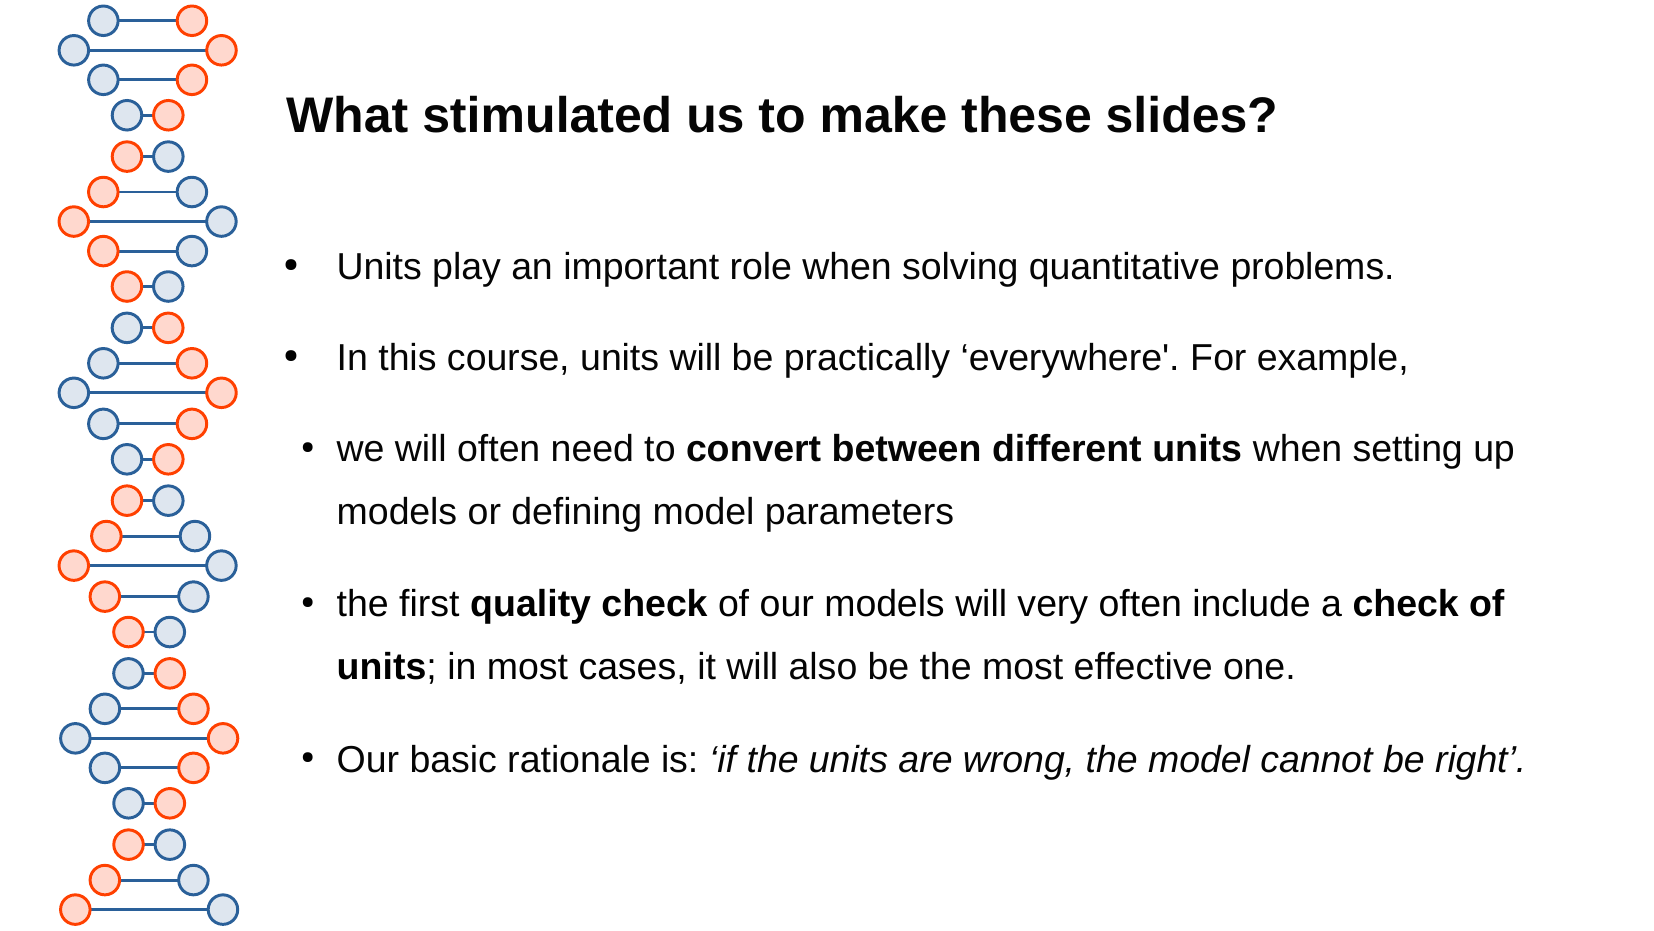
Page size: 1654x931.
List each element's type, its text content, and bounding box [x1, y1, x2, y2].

list Units play an important role when solving quantitative problems. In this course, units will be practically ‘everywhere'. For example, we will often need to convert between different units when setting up models or defining model parameters the first quality check of our models will very often include a check of units; in most cases, it will also be the most effective one. Our basic rationale is: ‘if the units are wrong, the model cannot be right’. [265, 224, 1595, 901]
title What stimulated us to make these slides? [286, 37, 1299, 193]
